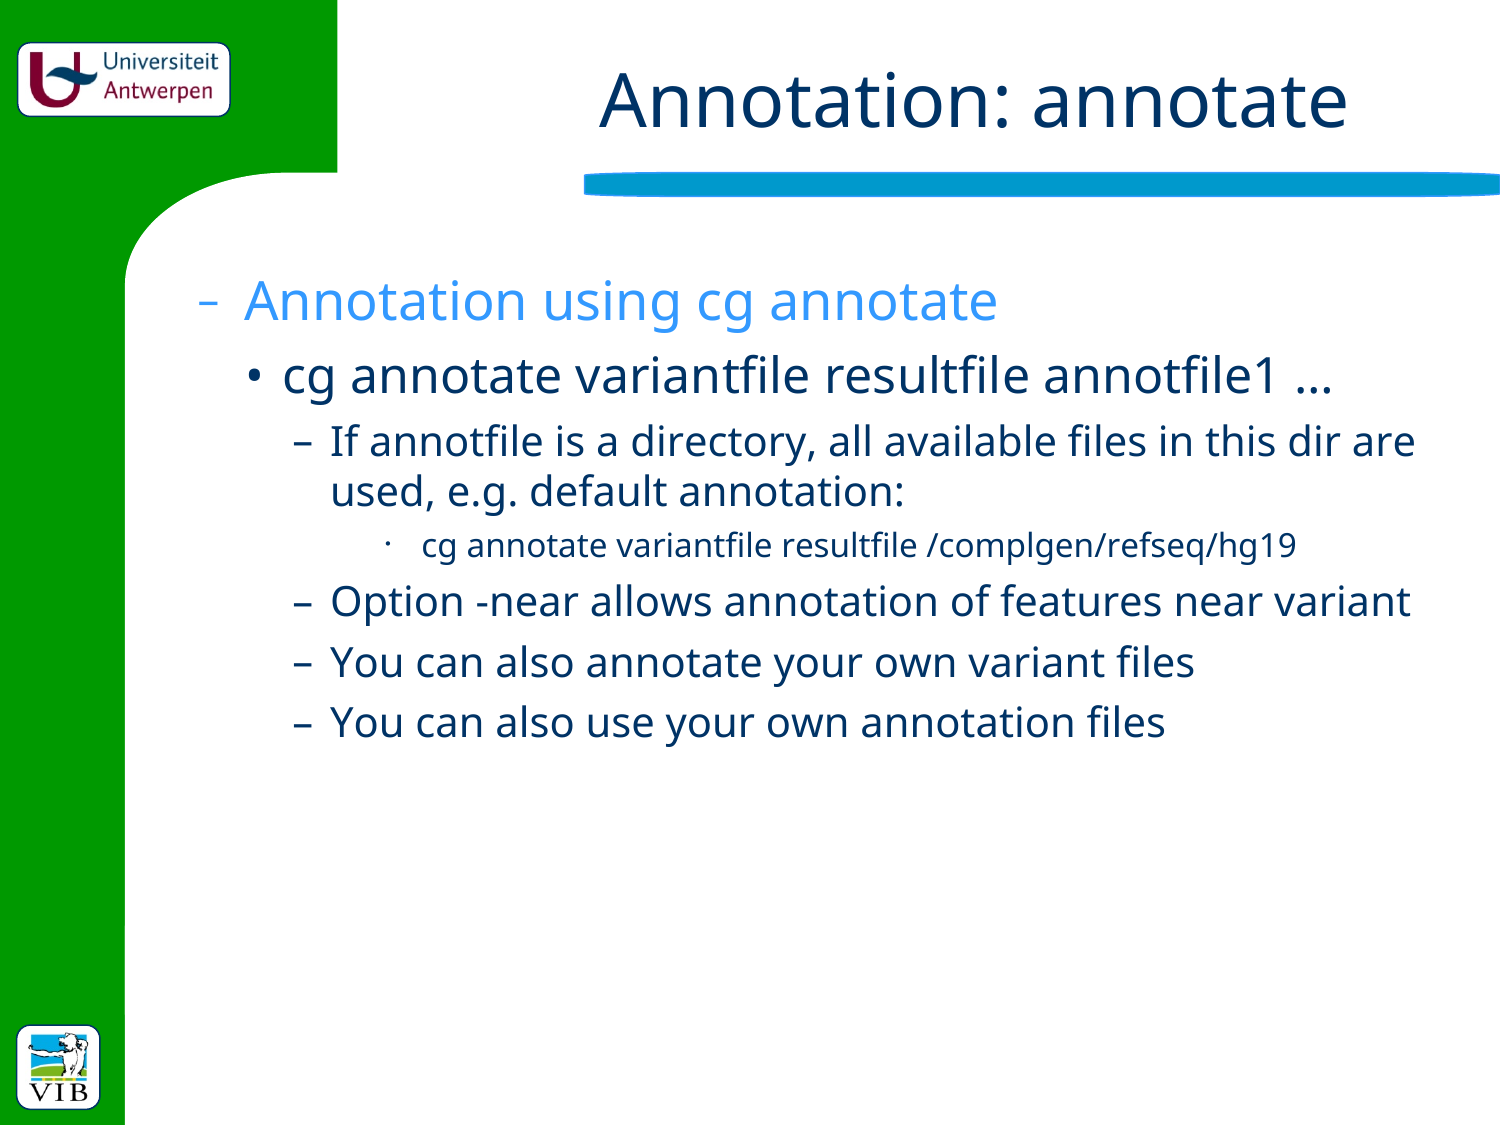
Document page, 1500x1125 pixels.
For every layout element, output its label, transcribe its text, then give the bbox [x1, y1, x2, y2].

picture [25, 47, 223, 112]
title Annotation: annotate [584, 0, 1500, 195]
picture [25, 1029, 91, 1107]
list Annotation using cg annotate cg annotate variantfile resultfile annotfile1 … If annotfile is a directory, all available files in this dir are used, e.g. default annotation: cg annotate variantfile resultfile /complgen/refseq/hg19 Option -near allows annotation of features near variant You can also annotate your own variant files You can also use your own annotation files [159, 258, 1465, 1085]
